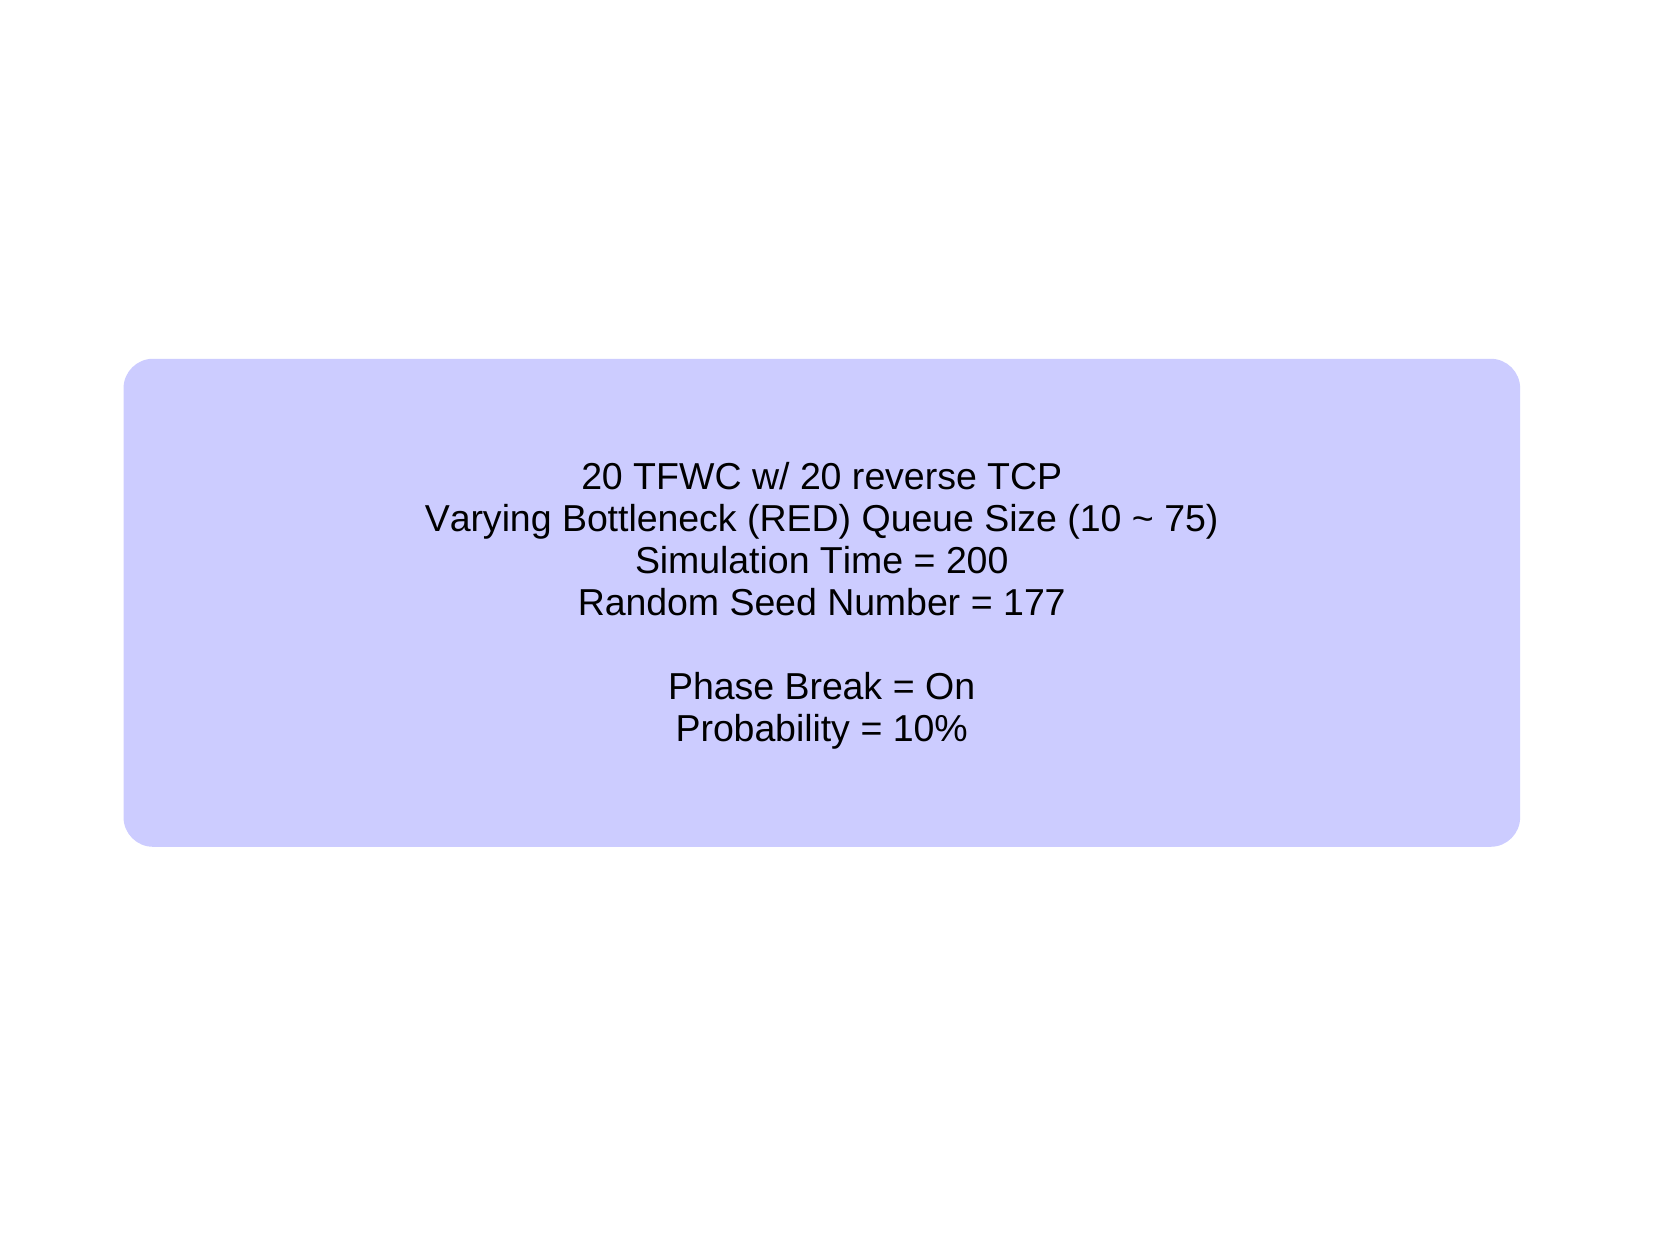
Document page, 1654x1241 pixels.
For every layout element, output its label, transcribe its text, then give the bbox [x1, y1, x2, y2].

text_box 20 TFWC w/ 20 reverse TCP Varying Bottleneck (RED) Queue Size (10 ~ 75) Simulation Time = 200 Random Seed Number = 177 Phase Break = On Probability = 10% [123, 358, 1521, 847]
